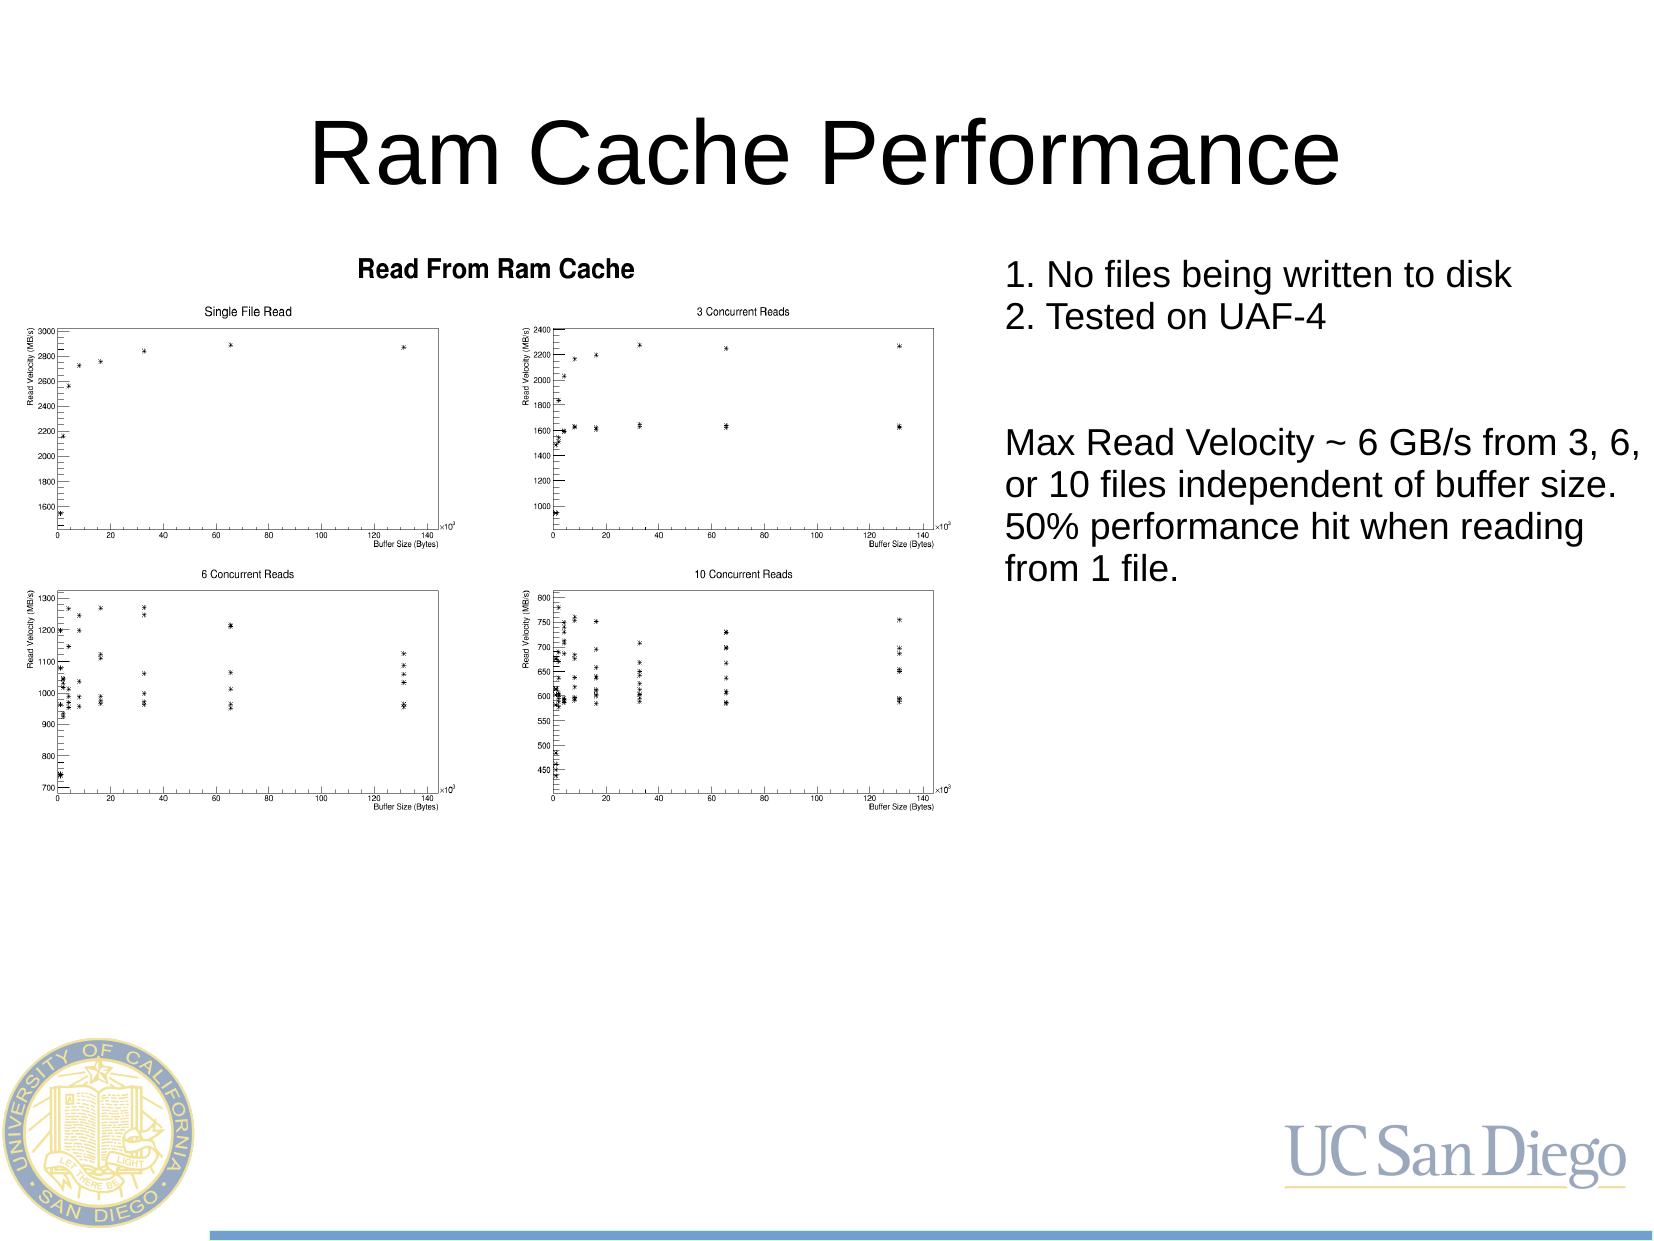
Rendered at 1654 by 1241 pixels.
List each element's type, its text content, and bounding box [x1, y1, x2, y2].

text_box 1. No files being written to disk 2. Tested on UAF-4 Max Read Velocity ~ 6 GB/s from 3, 6, or 10 files independent of buffer size. 50% performance hit when reading from 1 file. [990, 246, 1653, 891]
picture [0, 239, 990, 823]
title Ram Cache Performance [82, 49, 1571, 257]
picture [1253, 1089, 1653, 1230]
text_box [209, 1230, 1653, 1241]
picture [0, 1034, 196, 1231]
